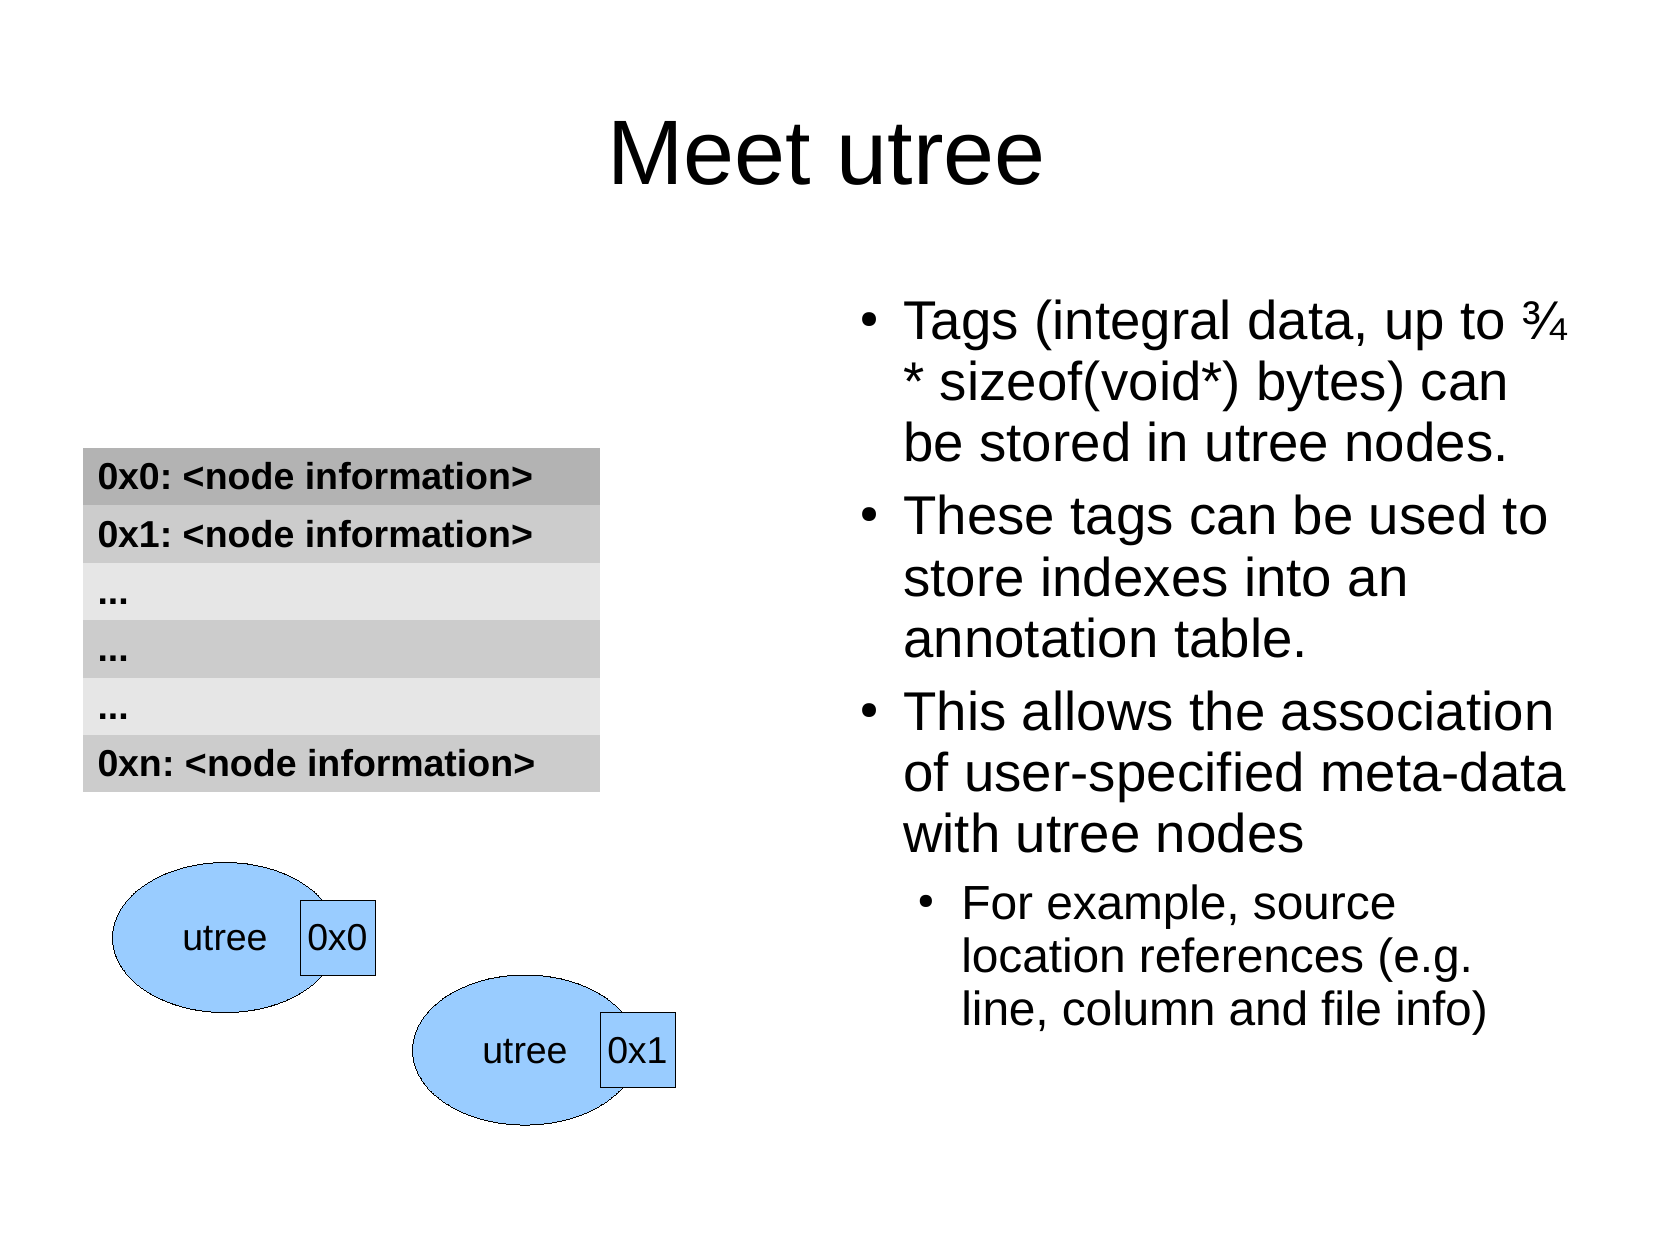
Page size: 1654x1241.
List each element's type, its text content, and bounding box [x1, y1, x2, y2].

table_cell ... [83, 678, 600, 735]
table_cell ... [83, 620, 600, 678]
text_box 0x1 [600, 1012, 676, 1088]
list Tags (integral data, up to ¾ * sizeof(void*) bytes) can be stored in utree nodes. These tags can be used to store indexes into an annotation table. This allows the association of user-specified meta-data with utree nodes For example, source location references (e.g. line, column and file info) [845, 290, 1572, 1109]
table_header 0x0: <node information> [83, 448, 600, 505]
text_box 0x0 [300, 900, 376, 976]
table_cell 0xn: <node information> [83, 735, 600, 792]
text_box utree [112, 862, 323, 1013]
table_cell 0x1: <node information> [83, 505, 600, 563]
table_cell ... [83, 563, 600, 620]
text_box utree [412, 975, 623, 1126]
title Meet utree [82, 49, 1571, 257]
